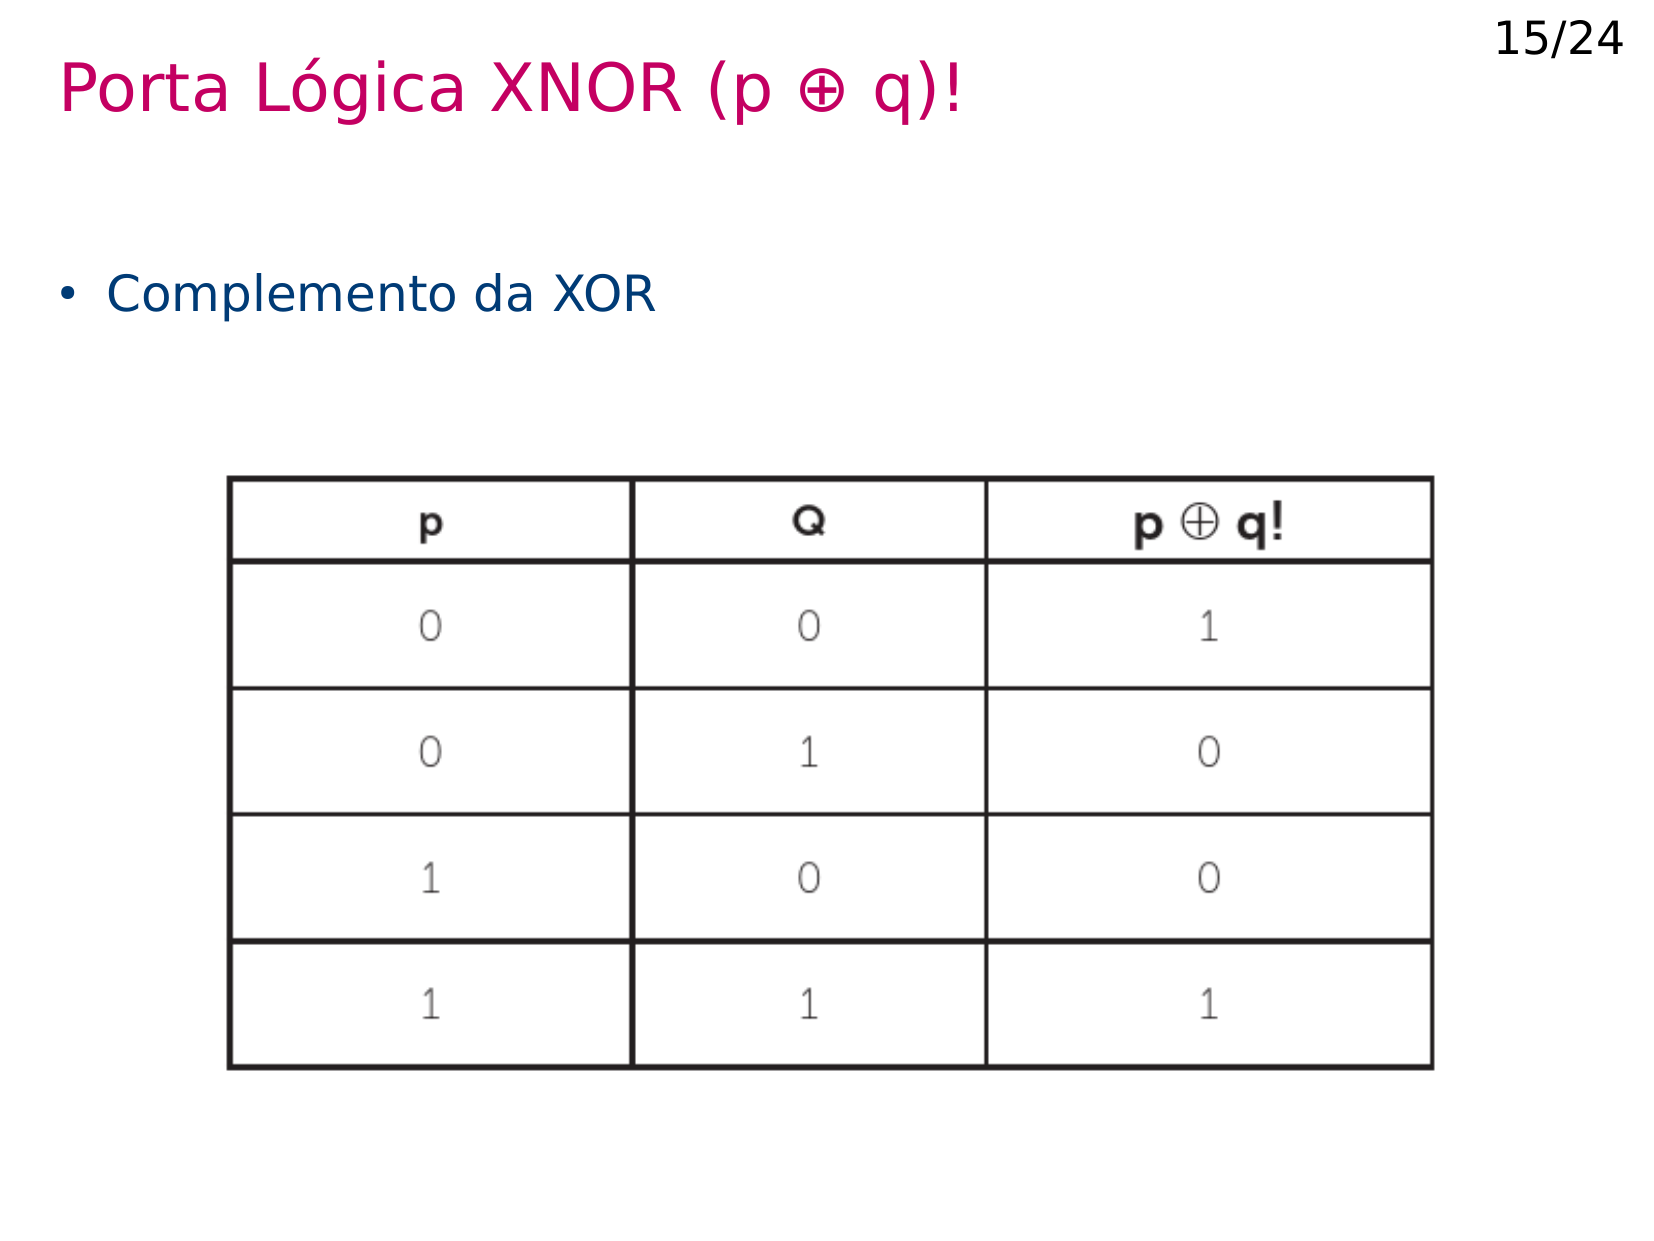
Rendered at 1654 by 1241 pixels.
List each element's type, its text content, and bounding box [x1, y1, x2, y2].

title Porta Lógica XNOR (p ⊕ q)! [59, 29, 1625, 148]
picture [219, 472, 1441, 1075]
list Complemento da XOR [59, 236, 1625, 1211]
